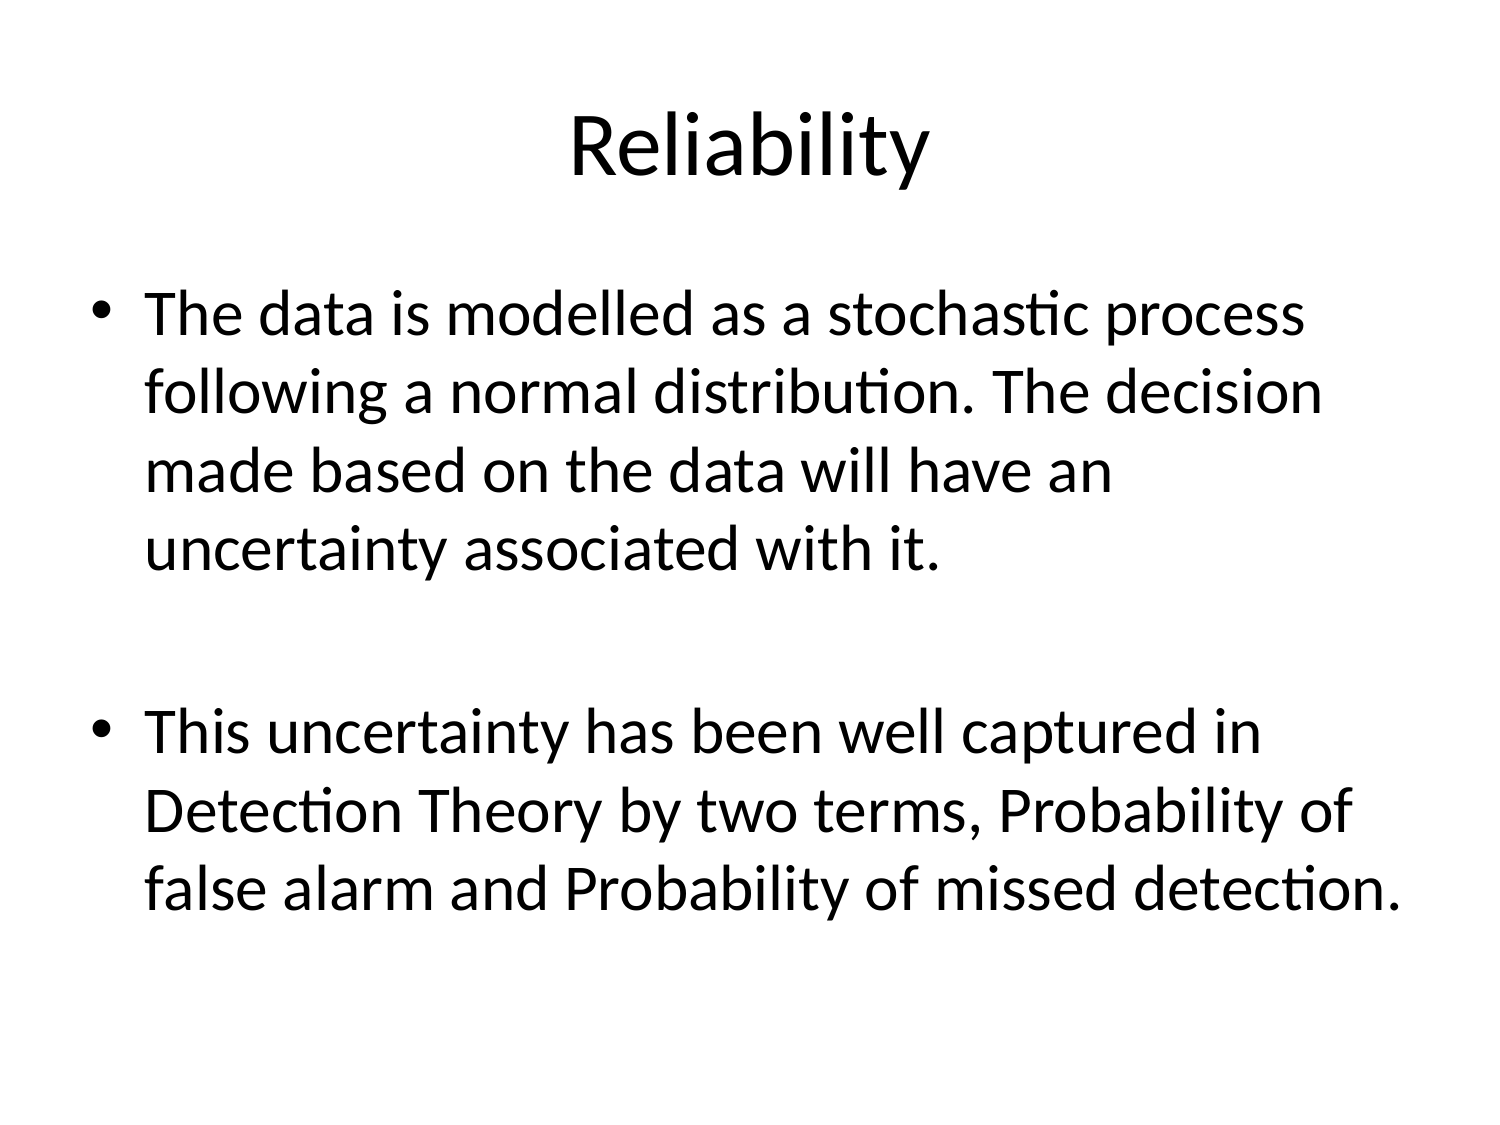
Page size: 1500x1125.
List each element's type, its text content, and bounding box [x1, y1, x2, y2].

list The data is modelled as a stochastic process following a normal distribution. The decision made based on the data will have an uncertainty associated with it. This uncertainty has been well captured in Detection Theory by two terms, Probability of false alarm and Probability of missed detection. [75, 262, 1425, 1005]
title Reliability [75, 45, 1425, 233]
